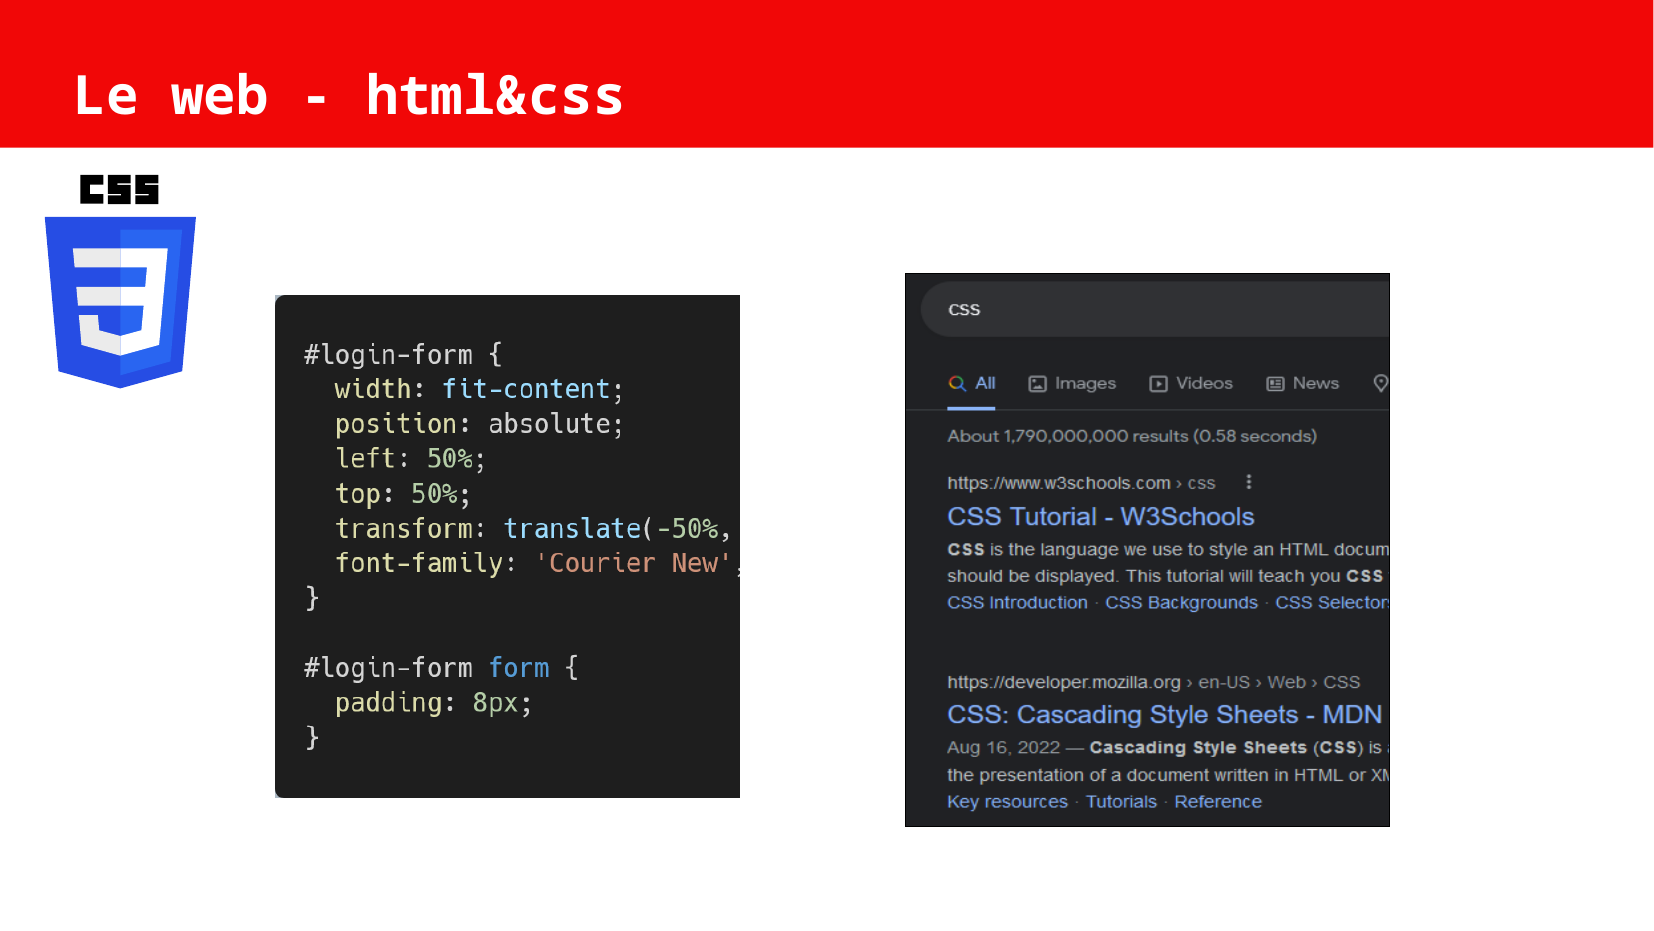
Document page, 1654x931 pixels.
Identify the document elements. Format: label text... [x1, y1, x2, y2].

picture [44, 174, 196, 389]
picture [275, 295, 740, 798]
text_box [0, 0, 1654, 148]
picture [905, 273, 1390, 827]
text_box Le web - html&css [59, 49, 1506, 119]
